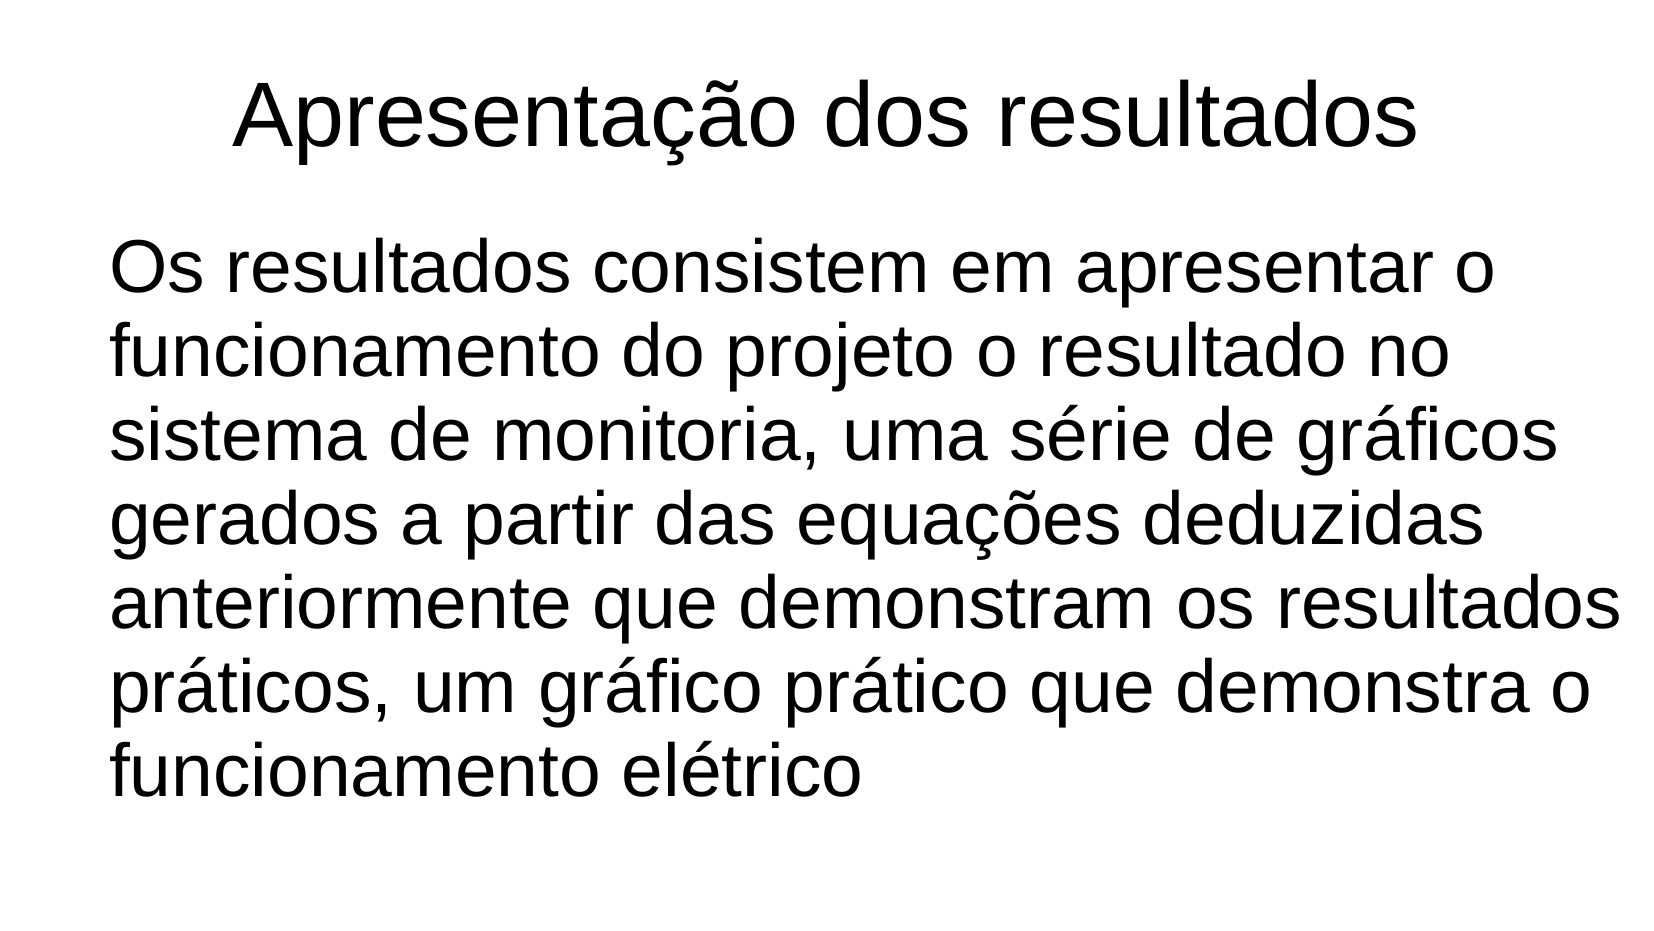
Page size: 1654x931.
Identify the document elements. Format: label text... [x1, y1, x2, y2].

title Apresentação dos resultados [82, 12, 1571, 218]
text_box Os resultados consistem em apresentar o funcionamento do projeto o resultado no sistema de monitoria, uma série de gráficos gerados a partir das equações deduzidas anteriormente que demonstram os resultados práticos, um gráfico prático que demonstra o funcionamento elétrico [94, 217, 1642, 820]
